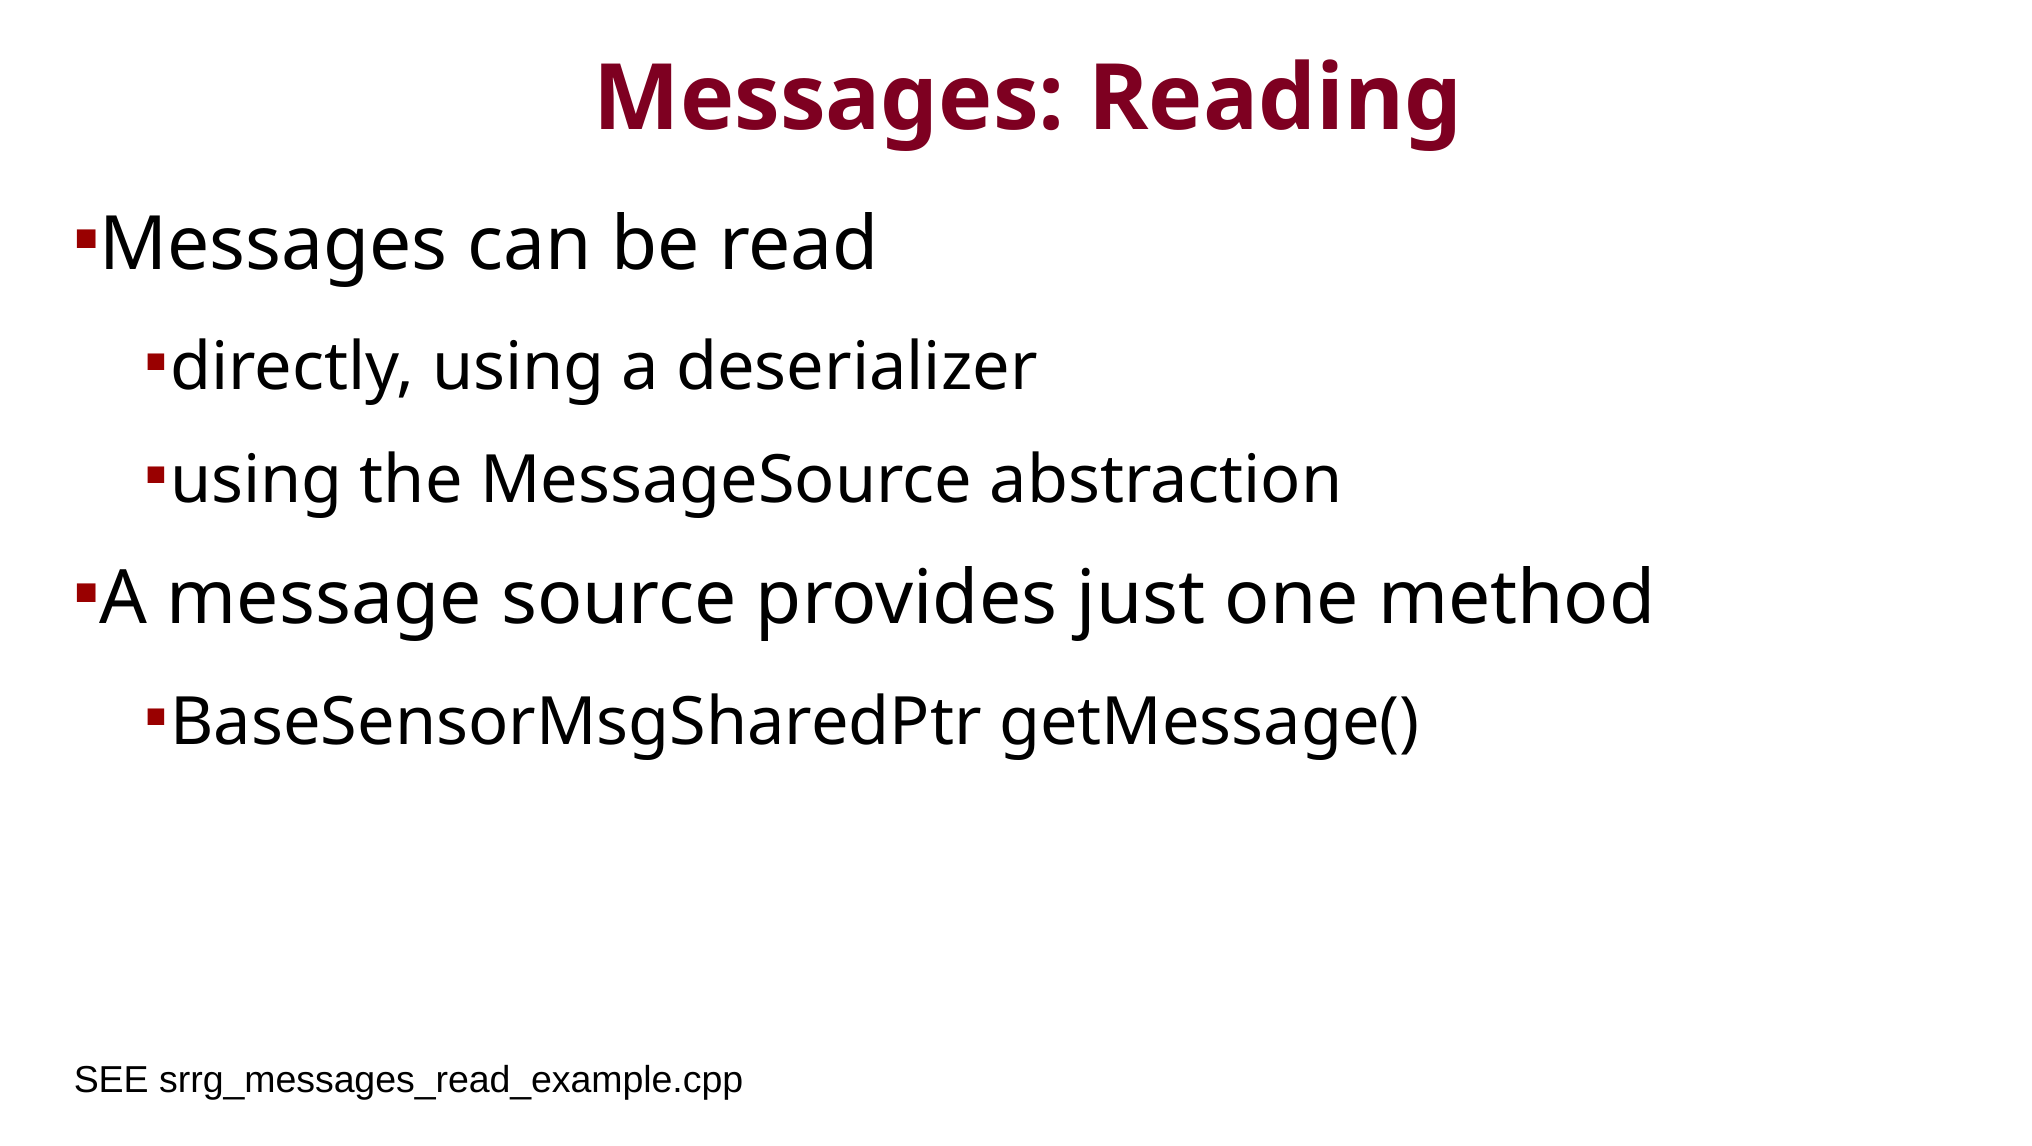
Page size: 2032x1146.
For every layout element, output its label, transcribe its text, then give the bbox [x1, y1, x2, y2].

title Messages: Reading [37, 10, 2020, 178]
text_box SEE srrg_messages_read_example.cpp [59, 1051, 910, 1111]
list Messages can be read directly, using a deserializer using the MessageSource abstraction A message source provides just one method BaseSensorMsgSharedPtr getMessage() [59, 188, 1985, 1111]
